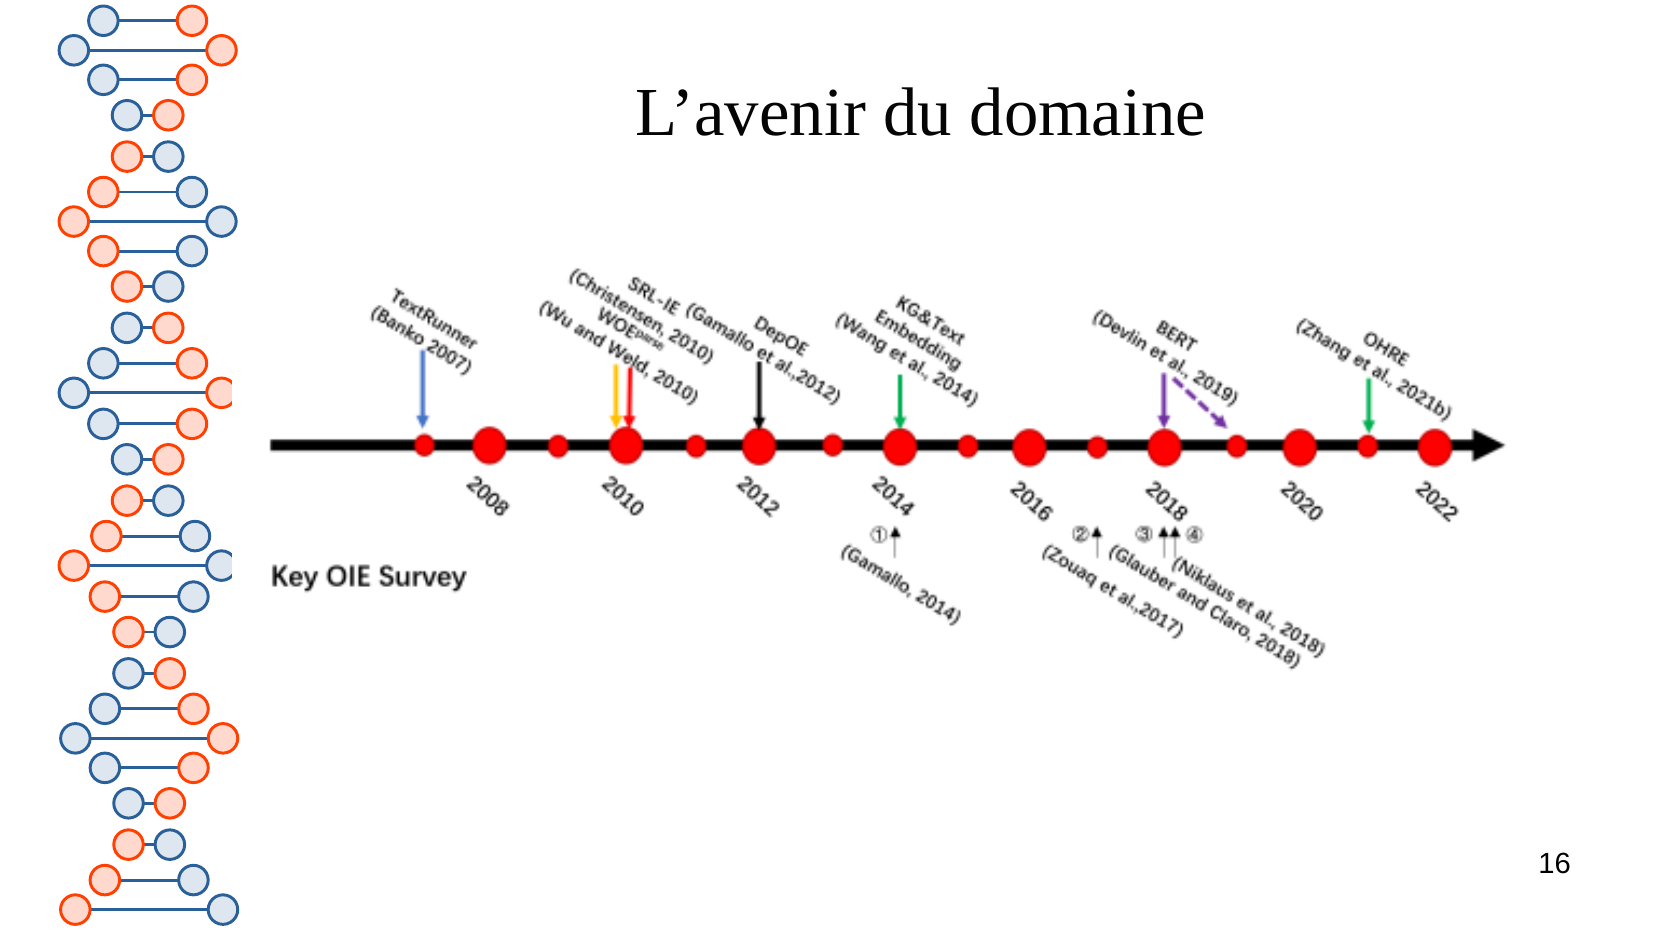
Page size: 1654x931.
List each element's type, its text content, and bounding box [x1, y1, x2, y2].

title L’avenir du domaine [265, 35, 1595, 189]
picture [232, 265, 1565, 695]
